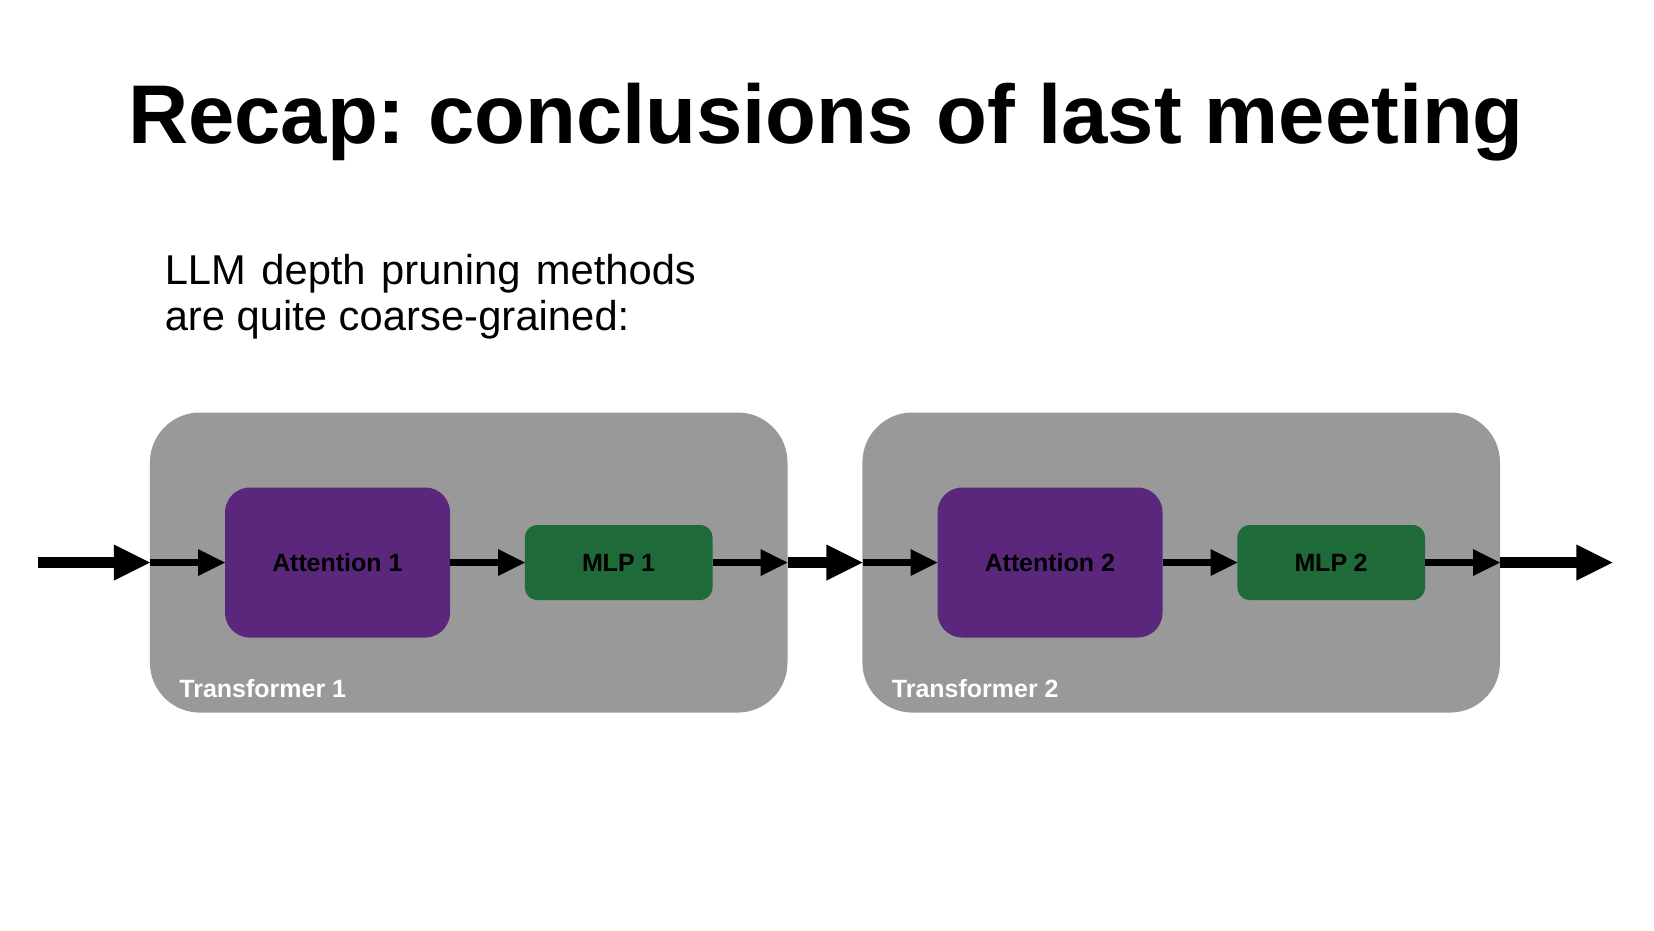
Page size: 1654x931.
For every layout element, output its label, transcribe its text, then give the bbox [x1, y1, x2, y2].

text_box Transformer 2 [862, 412, 1501, 562]
title Recap: conclusions of last meeting [82, 37, 1571, 193]
text_box Attention 1 [225, 487, 451, 638]
text_box Transformer 2 [862, 563, 1501, 713]
text_box Transformer 1 [149, 563, 788, 713]
text_box MLP 2 [1237, 525, 1426, 601]
text_box LLM depth pruning methods are quite coarse-grained: [150, 239, 751, 338]
text_box Transformer 1 [149, 412, 788, 562]
text_box Attention 2 [937, 487, 1163, 638]
text_box MLP 1 [524, 525, 713, 601]
